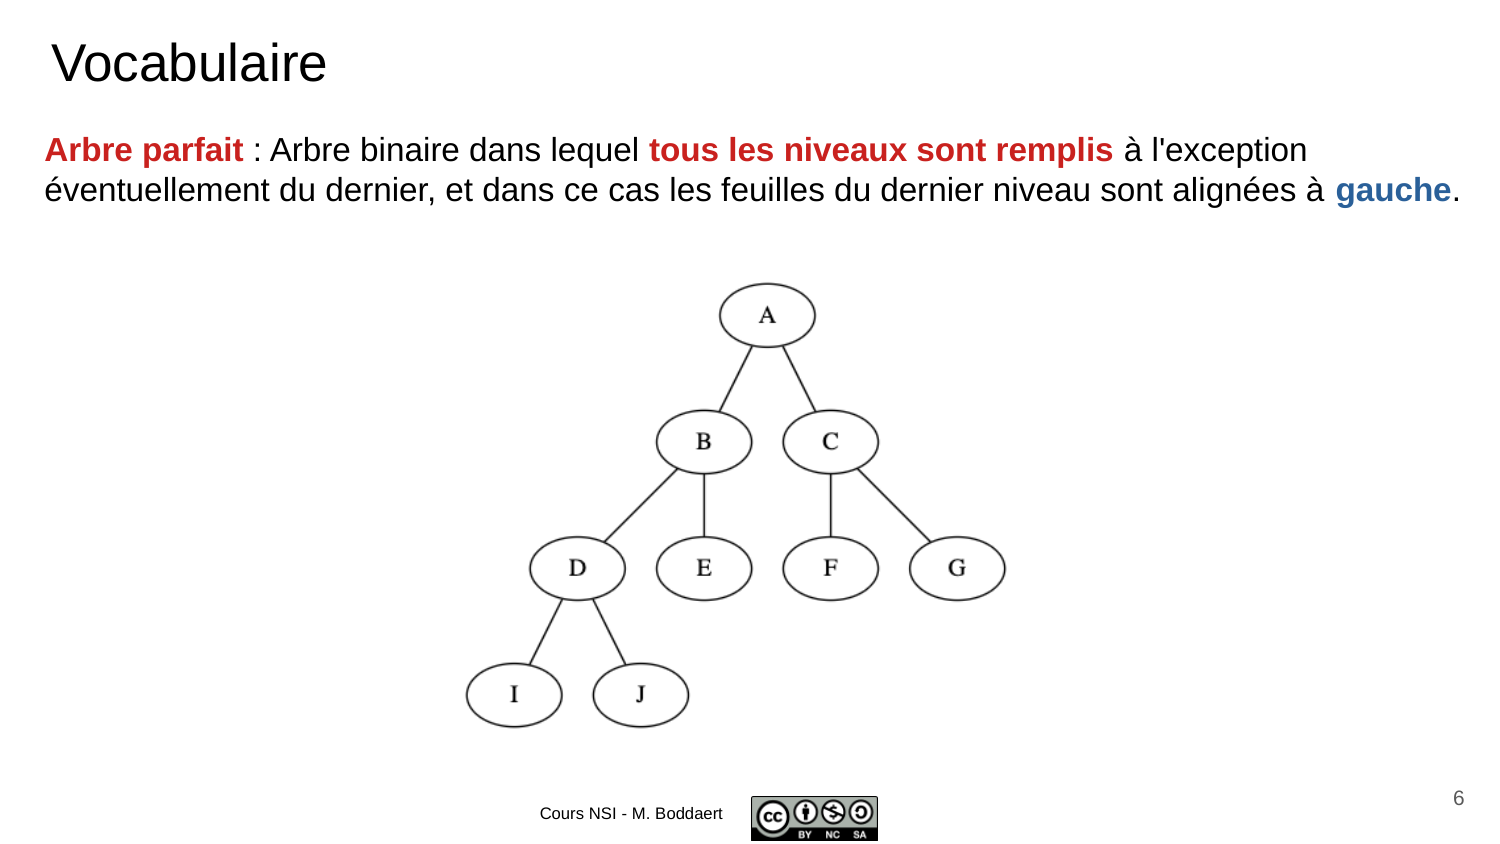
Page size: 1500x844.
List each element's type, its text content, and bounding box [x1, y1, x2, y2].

text_box Arbre parfait : Arbre binaire dans lequel tous les niveaux sont remplis à l'exception éventuellement du dernier, et dans ce cas les feuilles du dernier niveau sont alignées à gauche. [29, 120, 1477, 207]
picture [460, 277, 1012, 735]
slide_number <numéro> [1389, 764, 1480, 830]
picture [751, 796, 878, 841]
title Vocabulaire [51, 13, 1449, 108]
